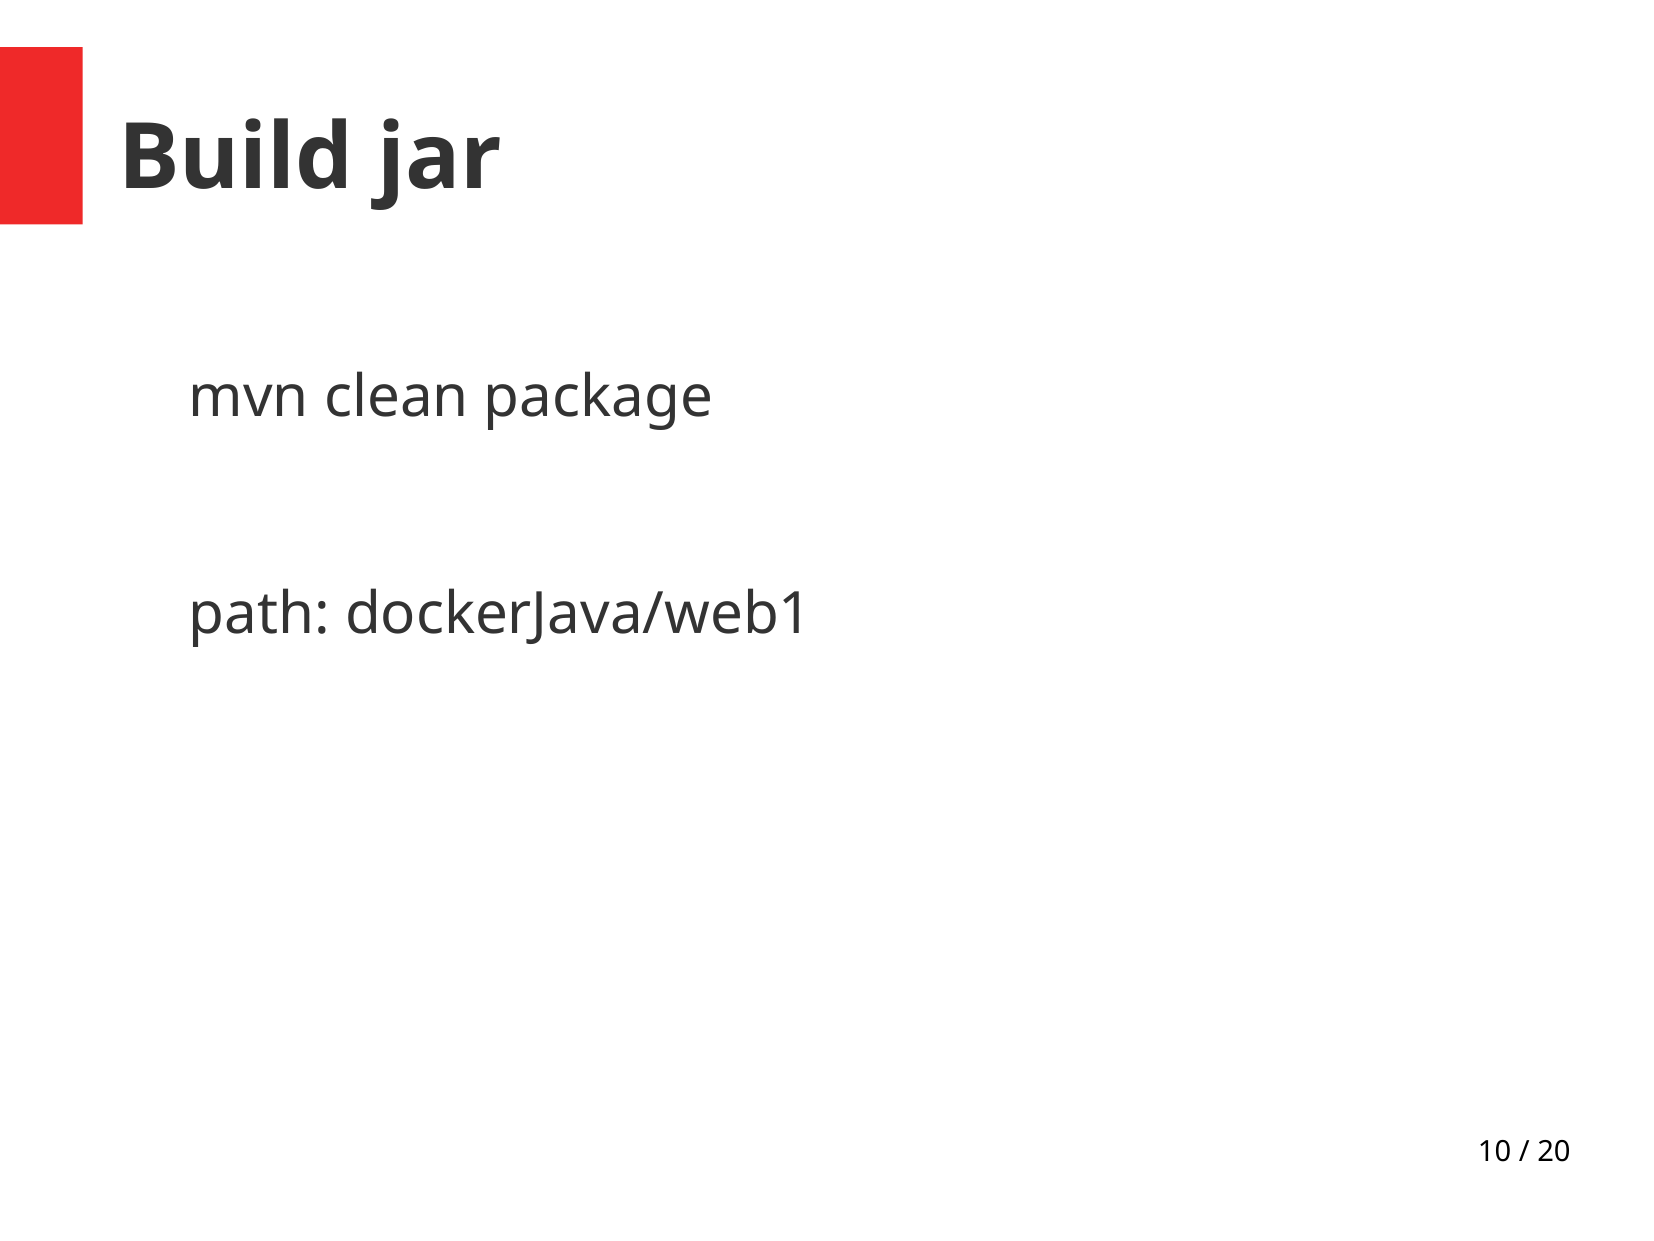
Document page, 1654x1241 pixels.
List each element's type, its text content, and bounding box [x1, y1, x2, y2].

title Build jar [118, 49, 1571, 257]
list mvn clean package path: dockerJava/web1 [118, 354, 1536, 1074]
